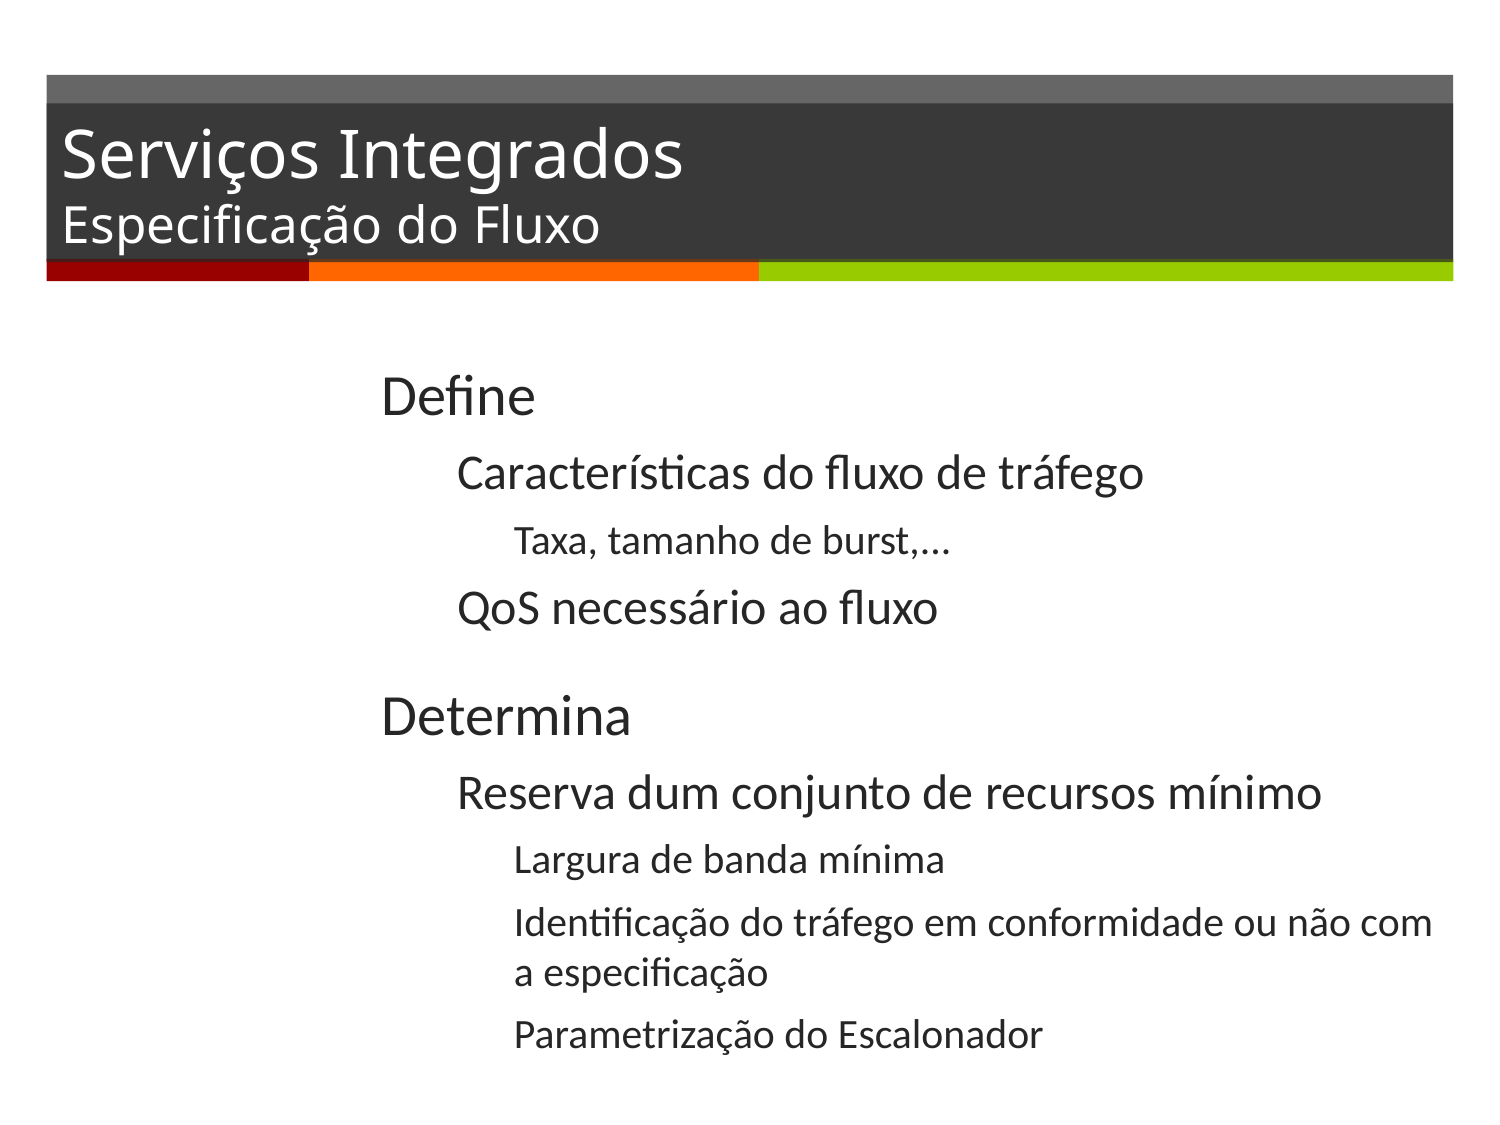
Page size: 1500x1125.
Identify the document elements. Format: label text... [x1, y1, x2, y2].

title Serviços Integrados Especificação do Fluxo [46, 103, 1454, 263]
list Define Características do fluxo de tráfego Taxa, tamanho de burst,... QoS necessário ao fluxo Determina Reserva dum conjunto de recursos mínimo Largura de banda mínima Identificação do tráfego em conformidade ou não com a especificação Parametrização do Escalonador [292, 350, 1454, 1005]
